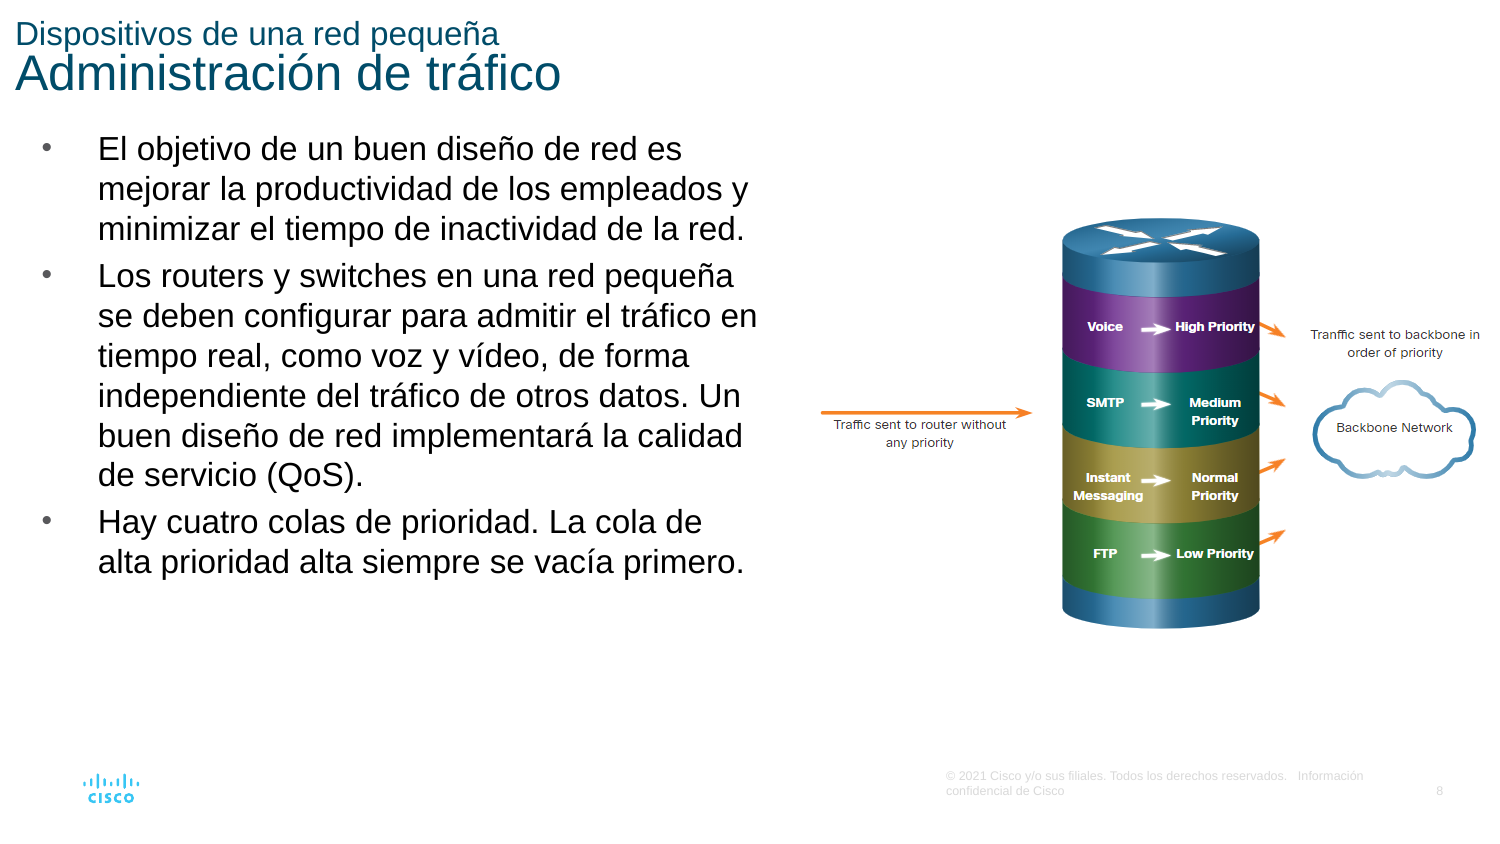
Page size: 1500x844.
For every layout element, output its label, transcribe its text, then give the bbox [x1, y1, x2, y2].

picture [803, 208, 1489, 636]
title Dispositivos de una red pequeña Administración de tráfico [0, 0, 1369, 121]
list El objetivo de un buen diseño de red es mejorar la productividad de los empleados y minimizar el tiempo de inactividad de la red. Los routers y switches en una red pequeña se deben configurar para admitir el tráfico en tiempo real, como voz y vídeo, de forma independiente del tráfico de otros datos. Un buen diseño de red implementará la calidad de servicio (QoS). Hay cuatro colas de prioridad. La cola de alta prioridad alta siempre se vacía primero. [26, 120, 777, 754]
